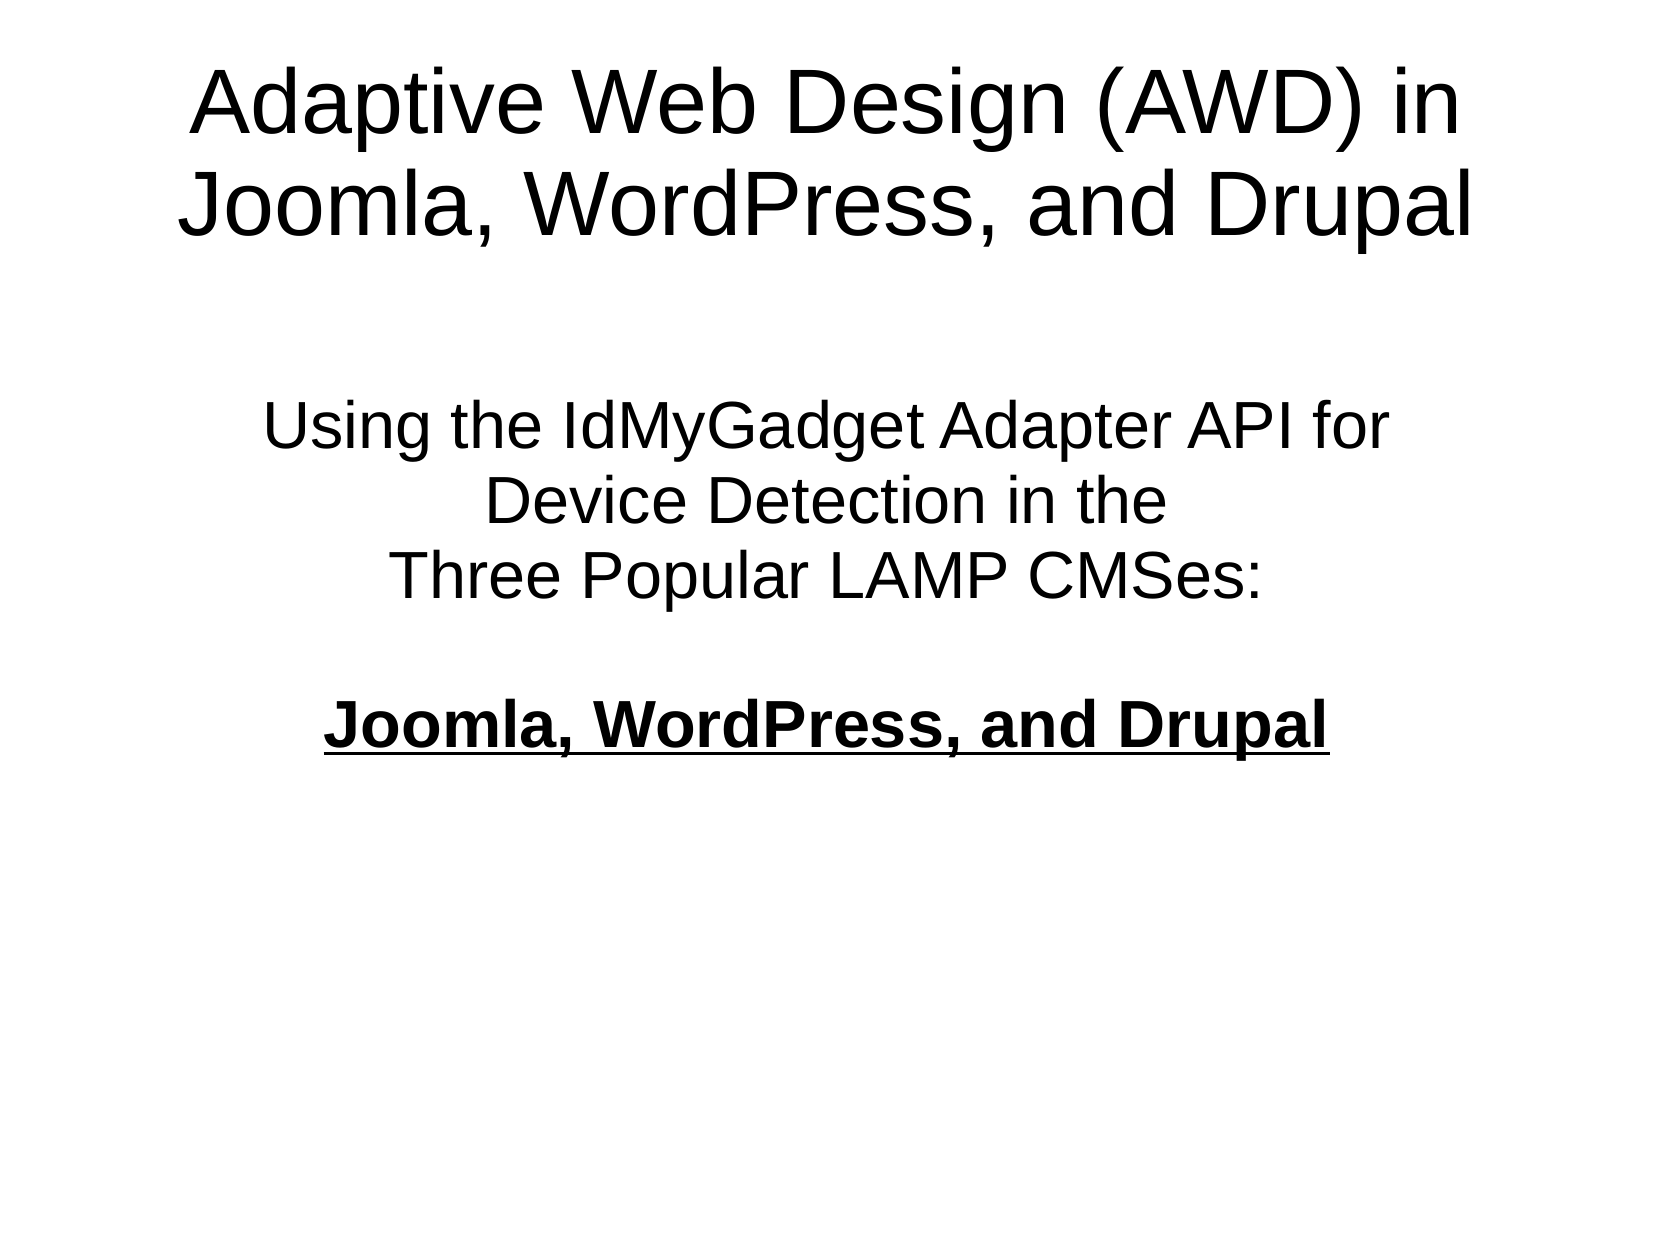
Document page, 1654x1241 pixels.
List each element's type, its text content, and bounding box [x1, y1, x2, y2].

title Adaptive Web Design (AWD) in Joomla, WordPress, and Drupal [82, 49, 1571, 257]
subtitle Using the IdMyGadget Adapter API for Device Detection in the Three Popular LAMP CMSes: Joomla, WordPress, and Drupal [82, 290, 1571, 1010]
